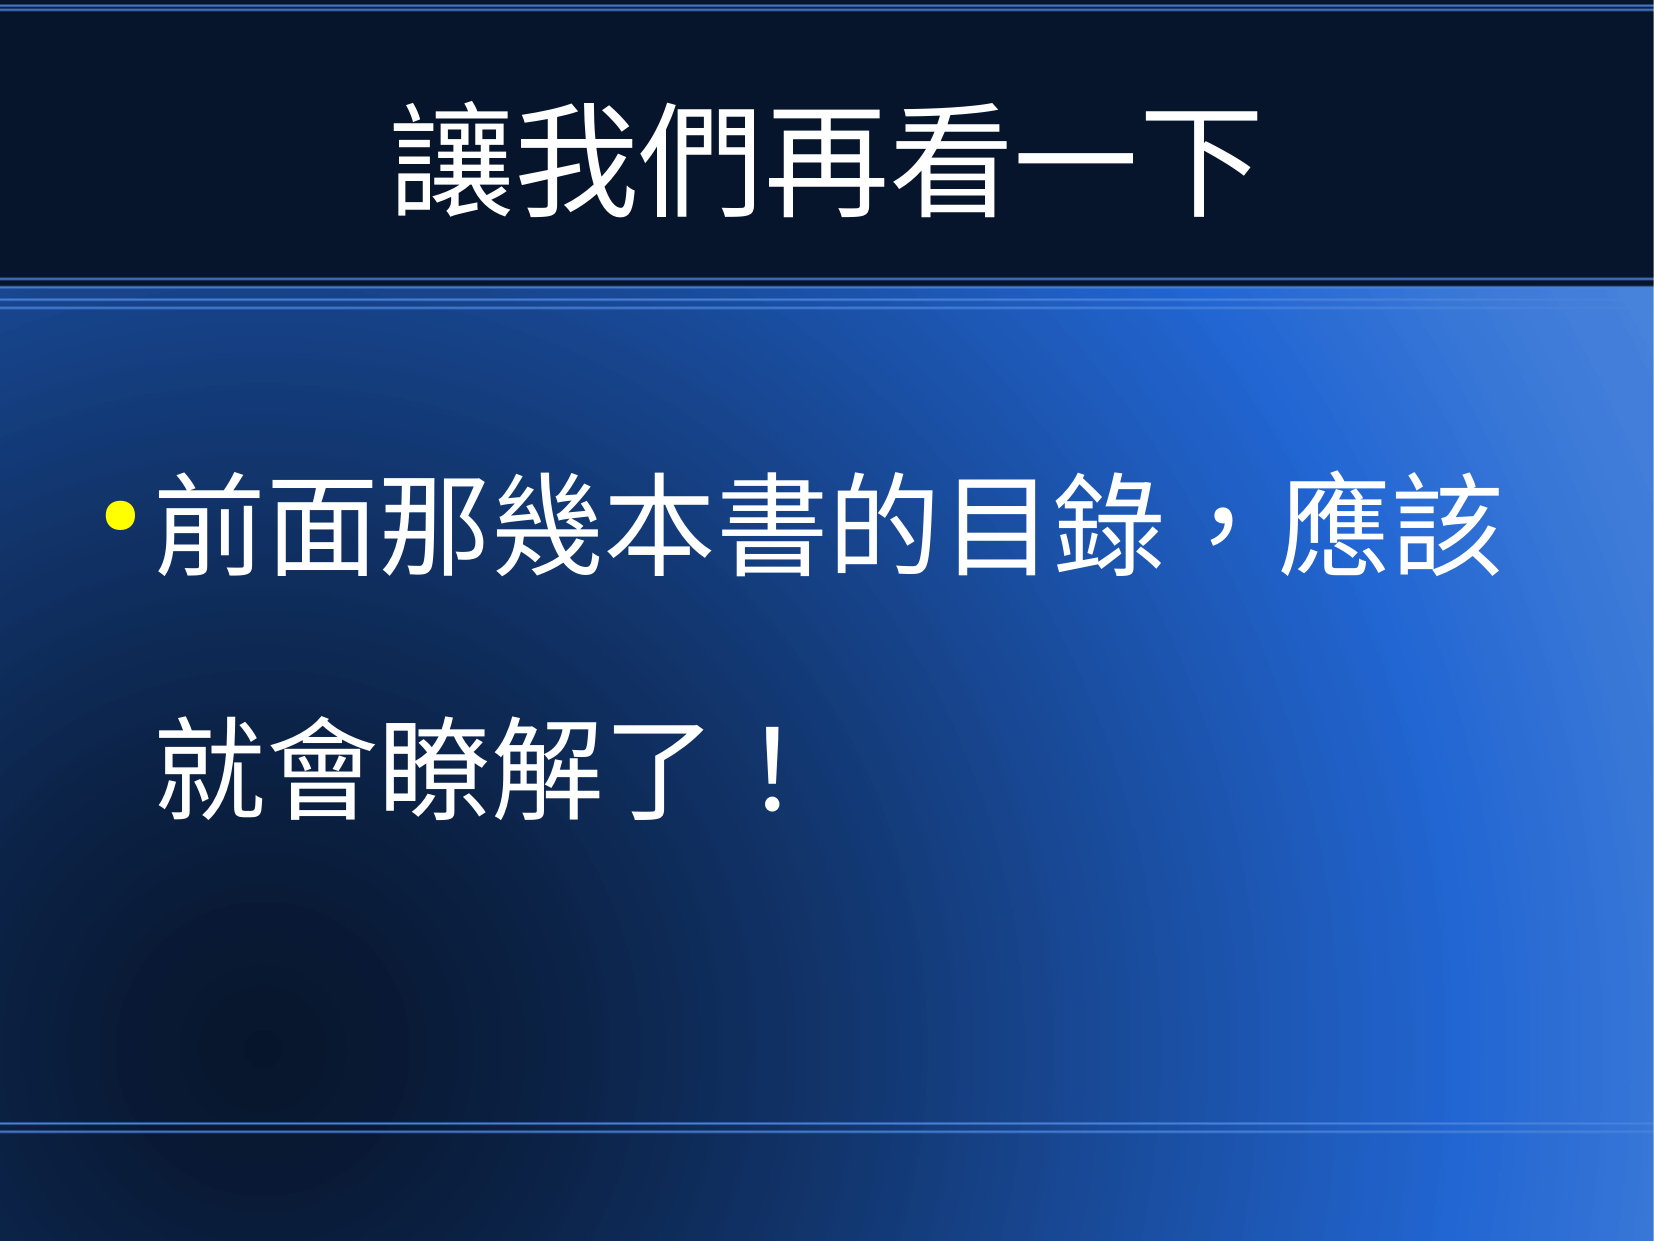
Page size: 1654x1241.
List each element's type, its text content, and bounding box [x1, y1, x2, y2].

list 前面那幾本書的目錄，應該就會瞭解了！ [82, 355, 1571, 1241]
title 讓我們再看一下 [82, 49, 1571, 257]
picture [0, 0, 1654, 1241]
